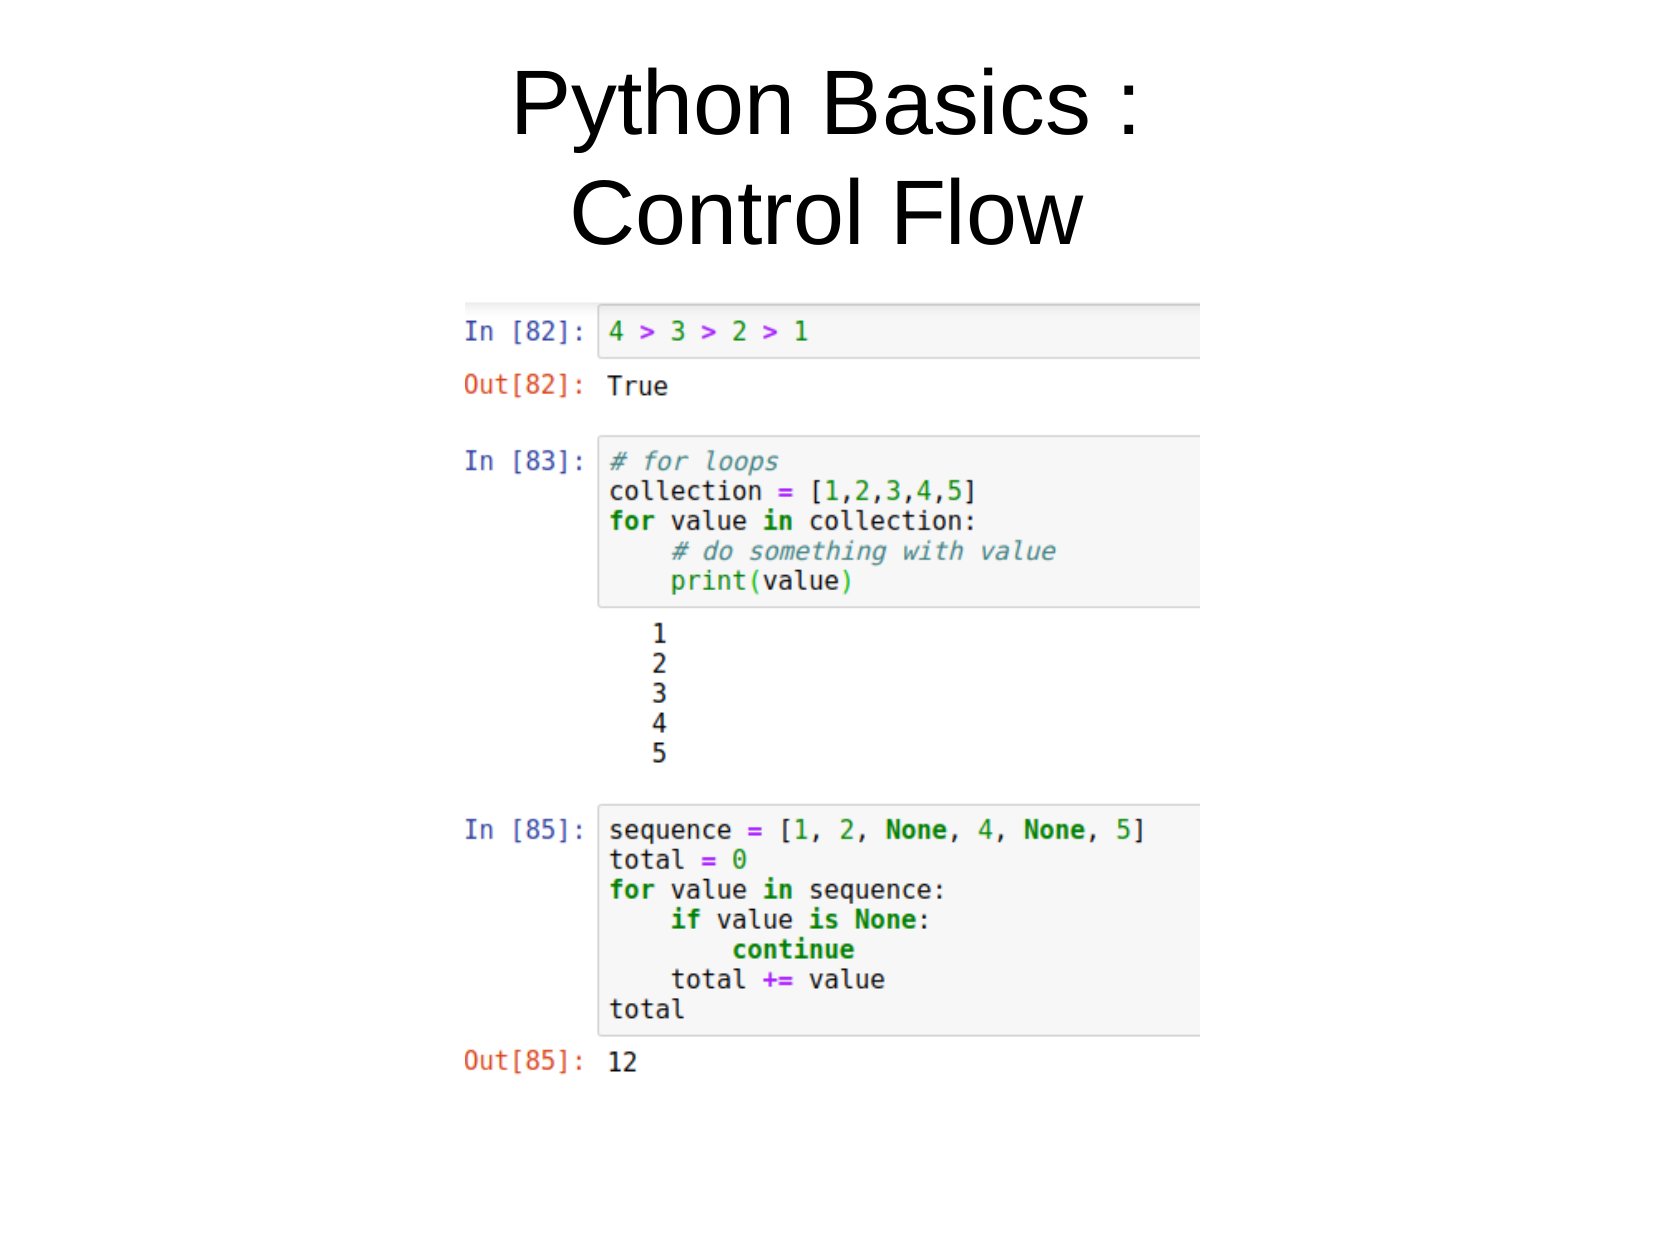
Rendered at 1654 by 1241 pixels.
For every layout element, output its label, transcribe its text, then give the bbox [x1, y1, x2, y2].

picture [465, 301, 1200, 1110]
text_box Python Basics : Control Flow [82, 49, 1571, 257]
